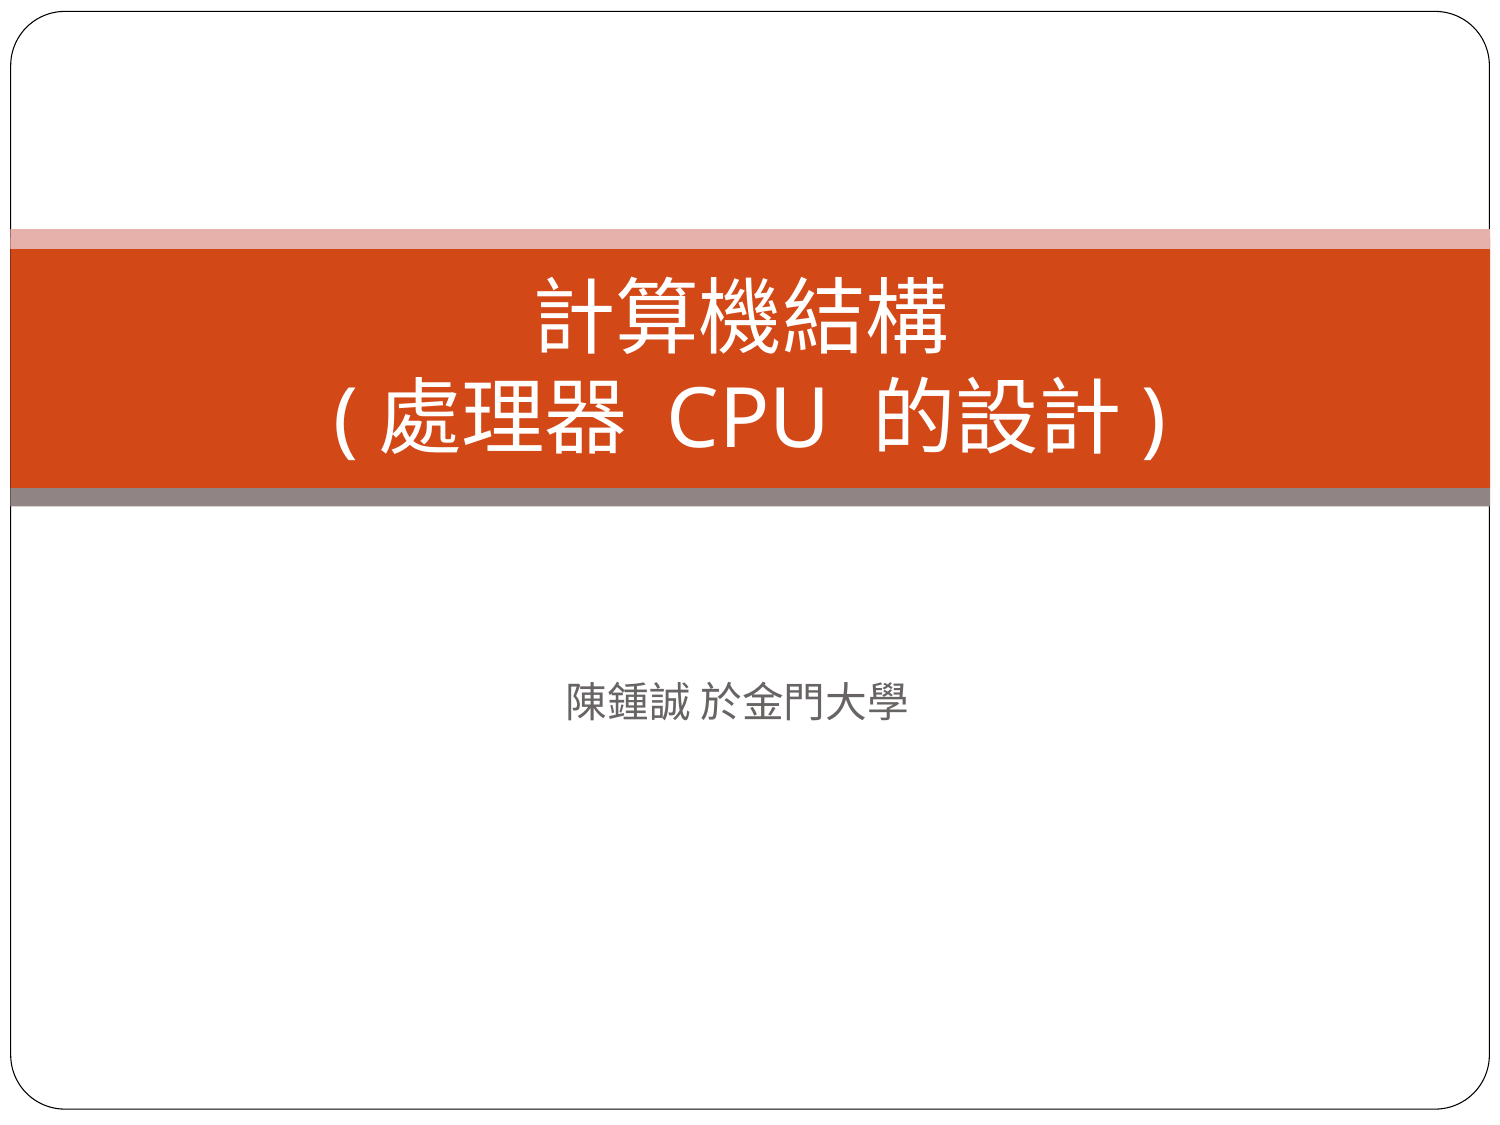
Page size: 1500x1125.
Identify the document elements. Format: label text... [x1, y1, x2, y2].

text_box 陳鍾誠 於金門大學 [212, 667, 1263, 788]
title 計算機結構 (處理器 CPU 的設計) [75, 247, 1426, 489]
